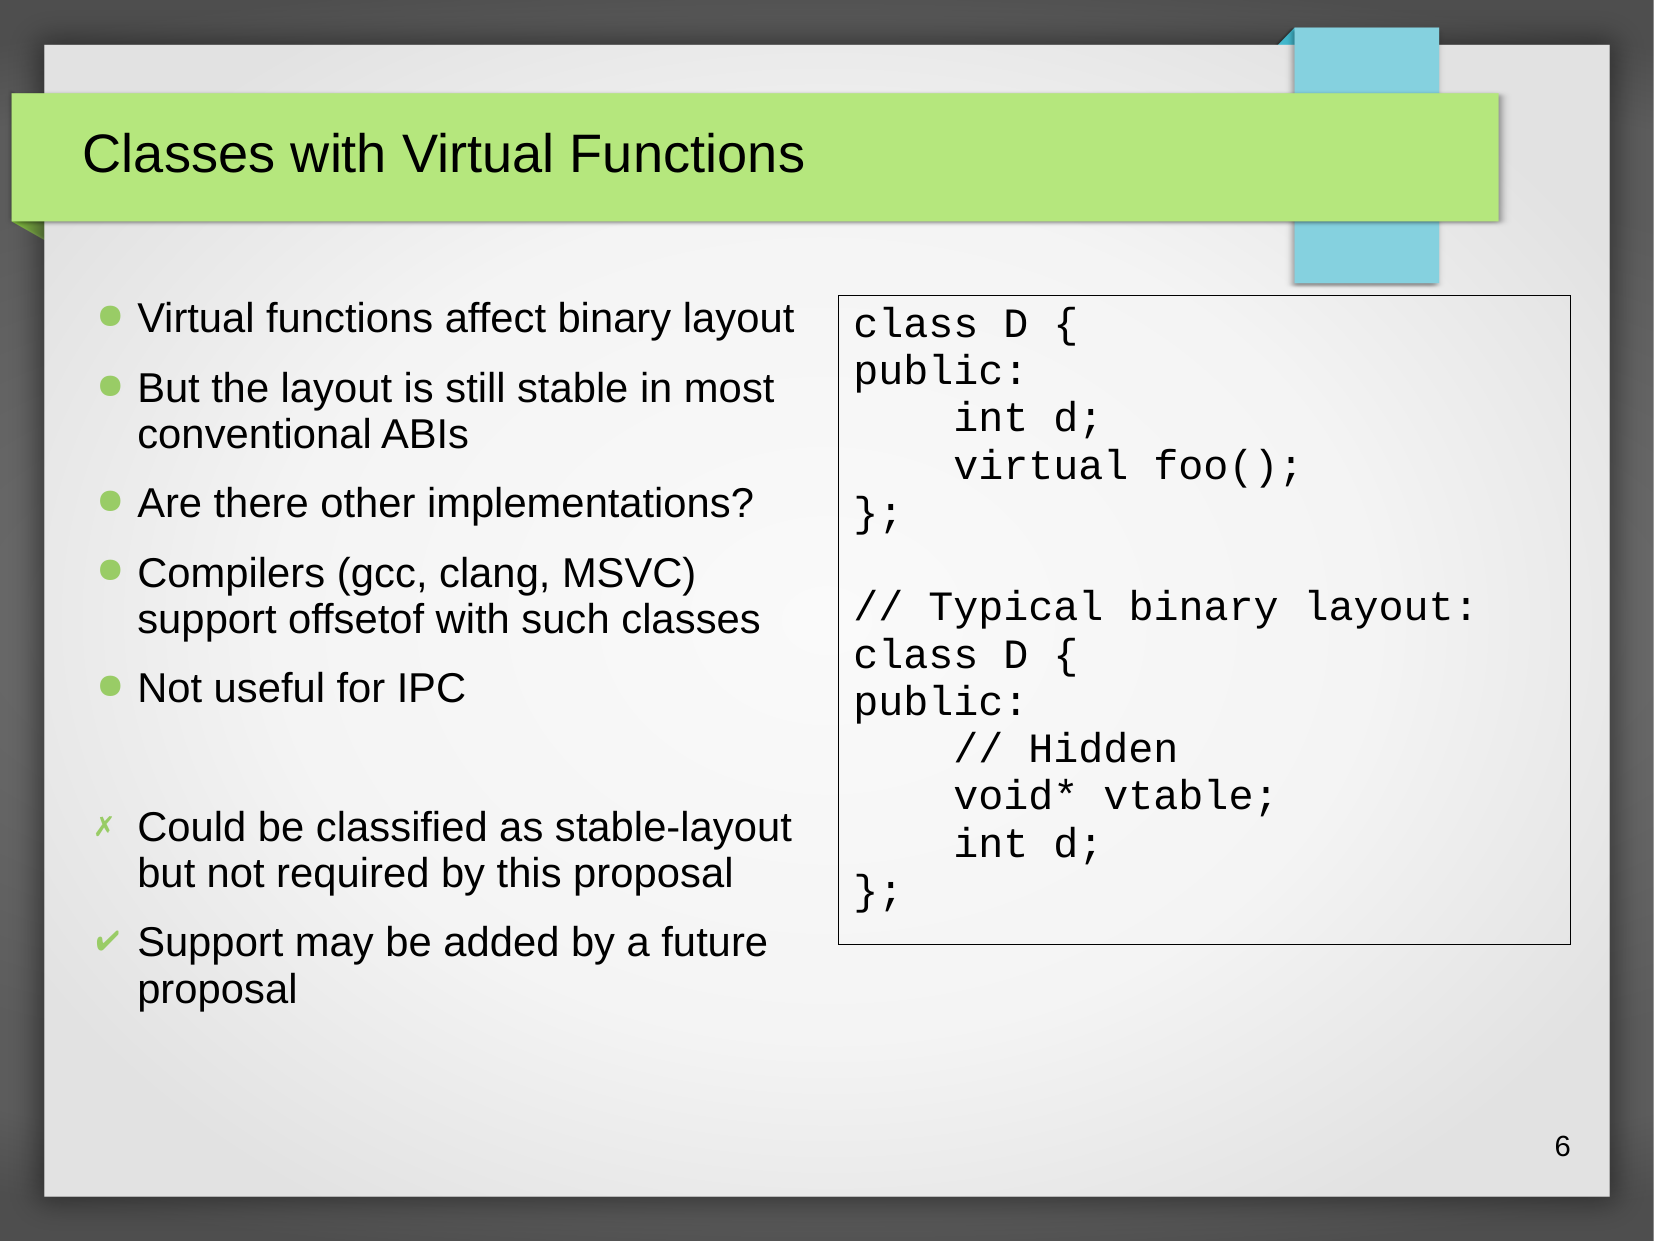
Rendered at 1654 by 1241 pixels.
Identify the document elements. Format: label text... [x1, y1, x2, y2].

picture [0, 0, 1654, 1241]
text_box class D { public: int d; virtual foo(); }; // Typical binary layout: class D { public: // Hidden void* vtable; int d; }; [838, 295, 1571, 945]
title Classes with Virtual Functions [82, 94, 1264, 213]
list Virtual functions affect binary layout But the layout is still stable in most conventional ABIs Are there other implementations? Compilers (gcc, clang, MSVC) support offsetof with such classes Not useful for IPC Could be classified as stable-layout but not required by this proposal Support may be added by a future proposal [82, 295, 809, 1015]
